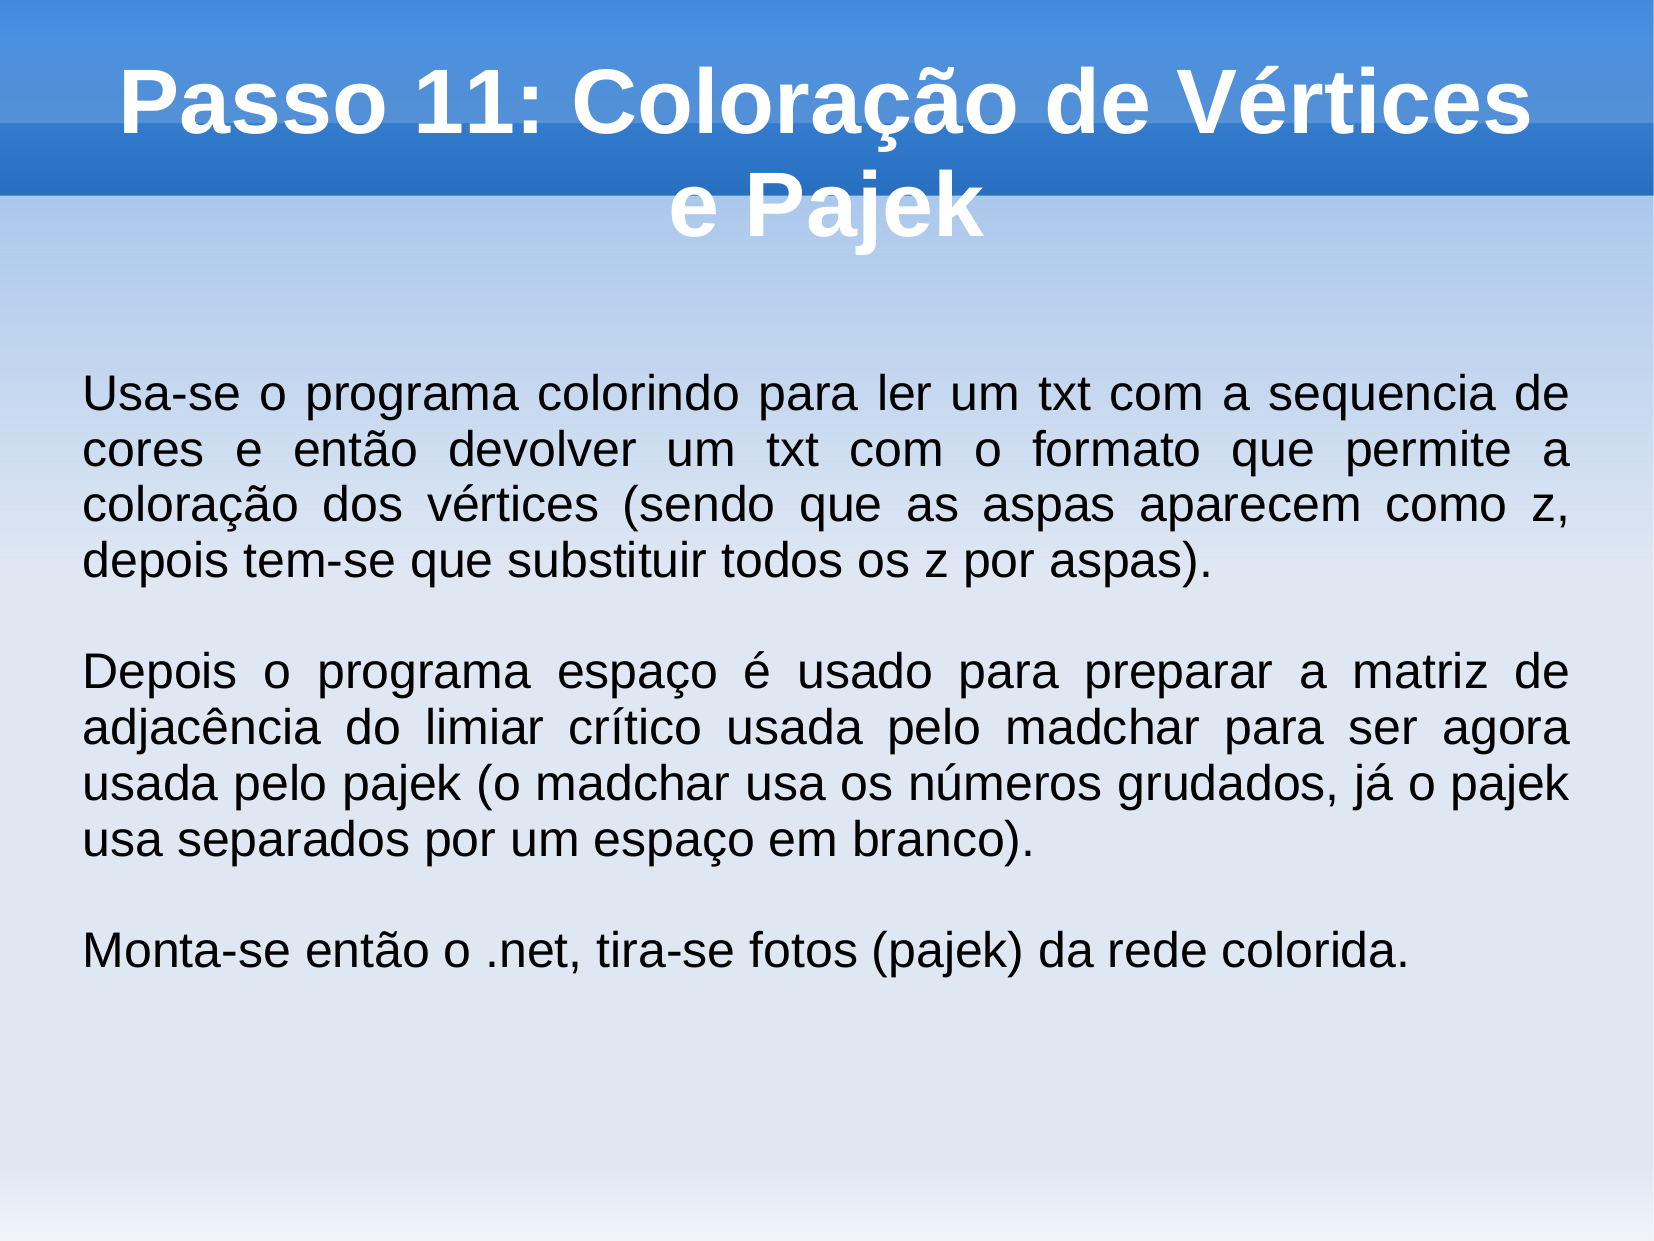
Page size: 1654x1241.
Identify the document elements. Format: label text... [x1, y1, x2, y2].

picture [0, 0, 1654, 1241]
subtitle Usa-se o programa colorindo para ler um txt com a sequencia de cores e então devolver um txt com o formato que permite a coloração dos vértices (sendo que as aspas aparecem como z, depois tem-se que substituir todos os z por aspas). Depois o programa espaço é usado para preparar a matriz de adjacência do limiar crítico usada pelo madchar para ser agora usada pelo pajek (o madchar usa os números grudados, já o pajek usa separados por um espaço em branco). Monta-se então o .net, tira-se fotos (pajek) da rede colorida. [82, 297, 1571, 1102]
title Passo 11: Coloração de Vértices e Pajek [82, 50, 1571, 256]
